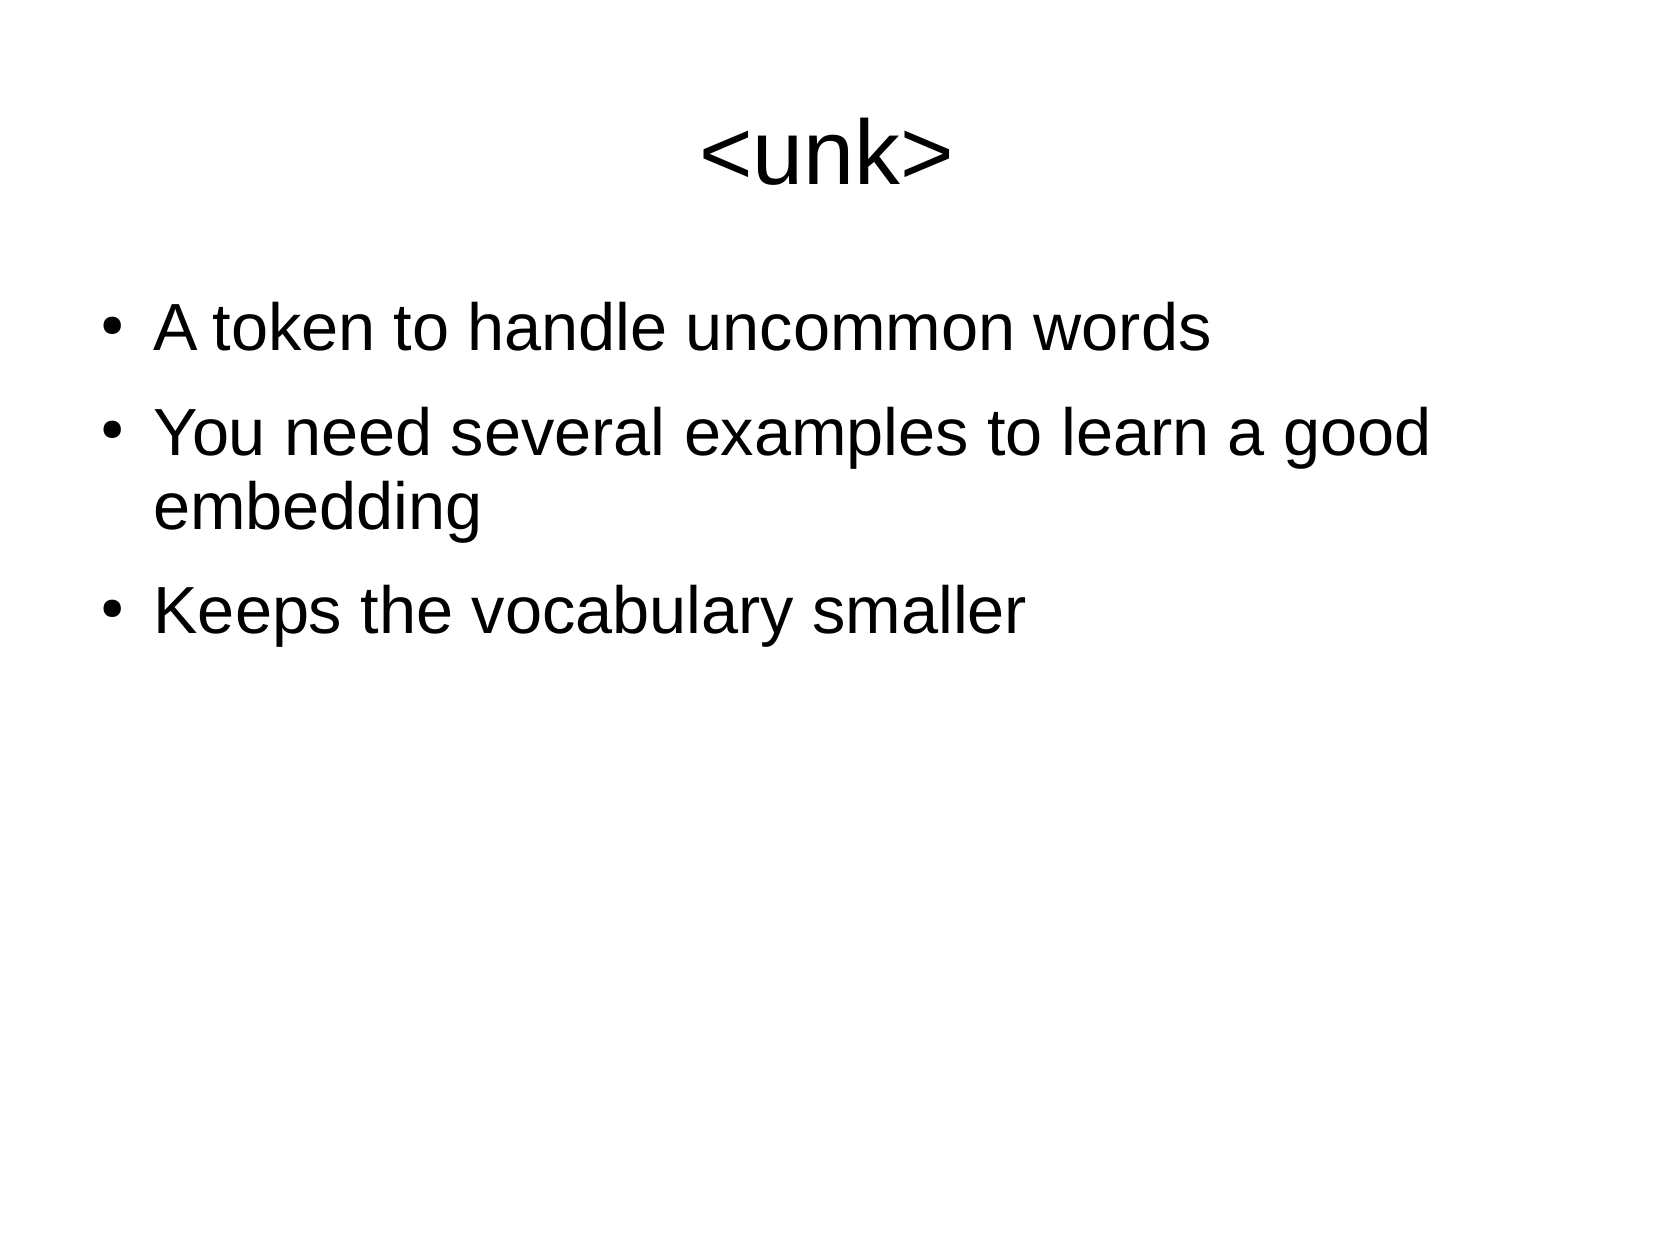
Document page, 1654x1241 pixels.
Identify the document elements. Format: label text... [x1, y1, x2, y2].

title <unk> [82, 49, 1571, 257]
list A token to handle uncommon words You need several examples to learn a good embedding Keeps the vocabulary smaller [82, 290, 1571, 1010]
